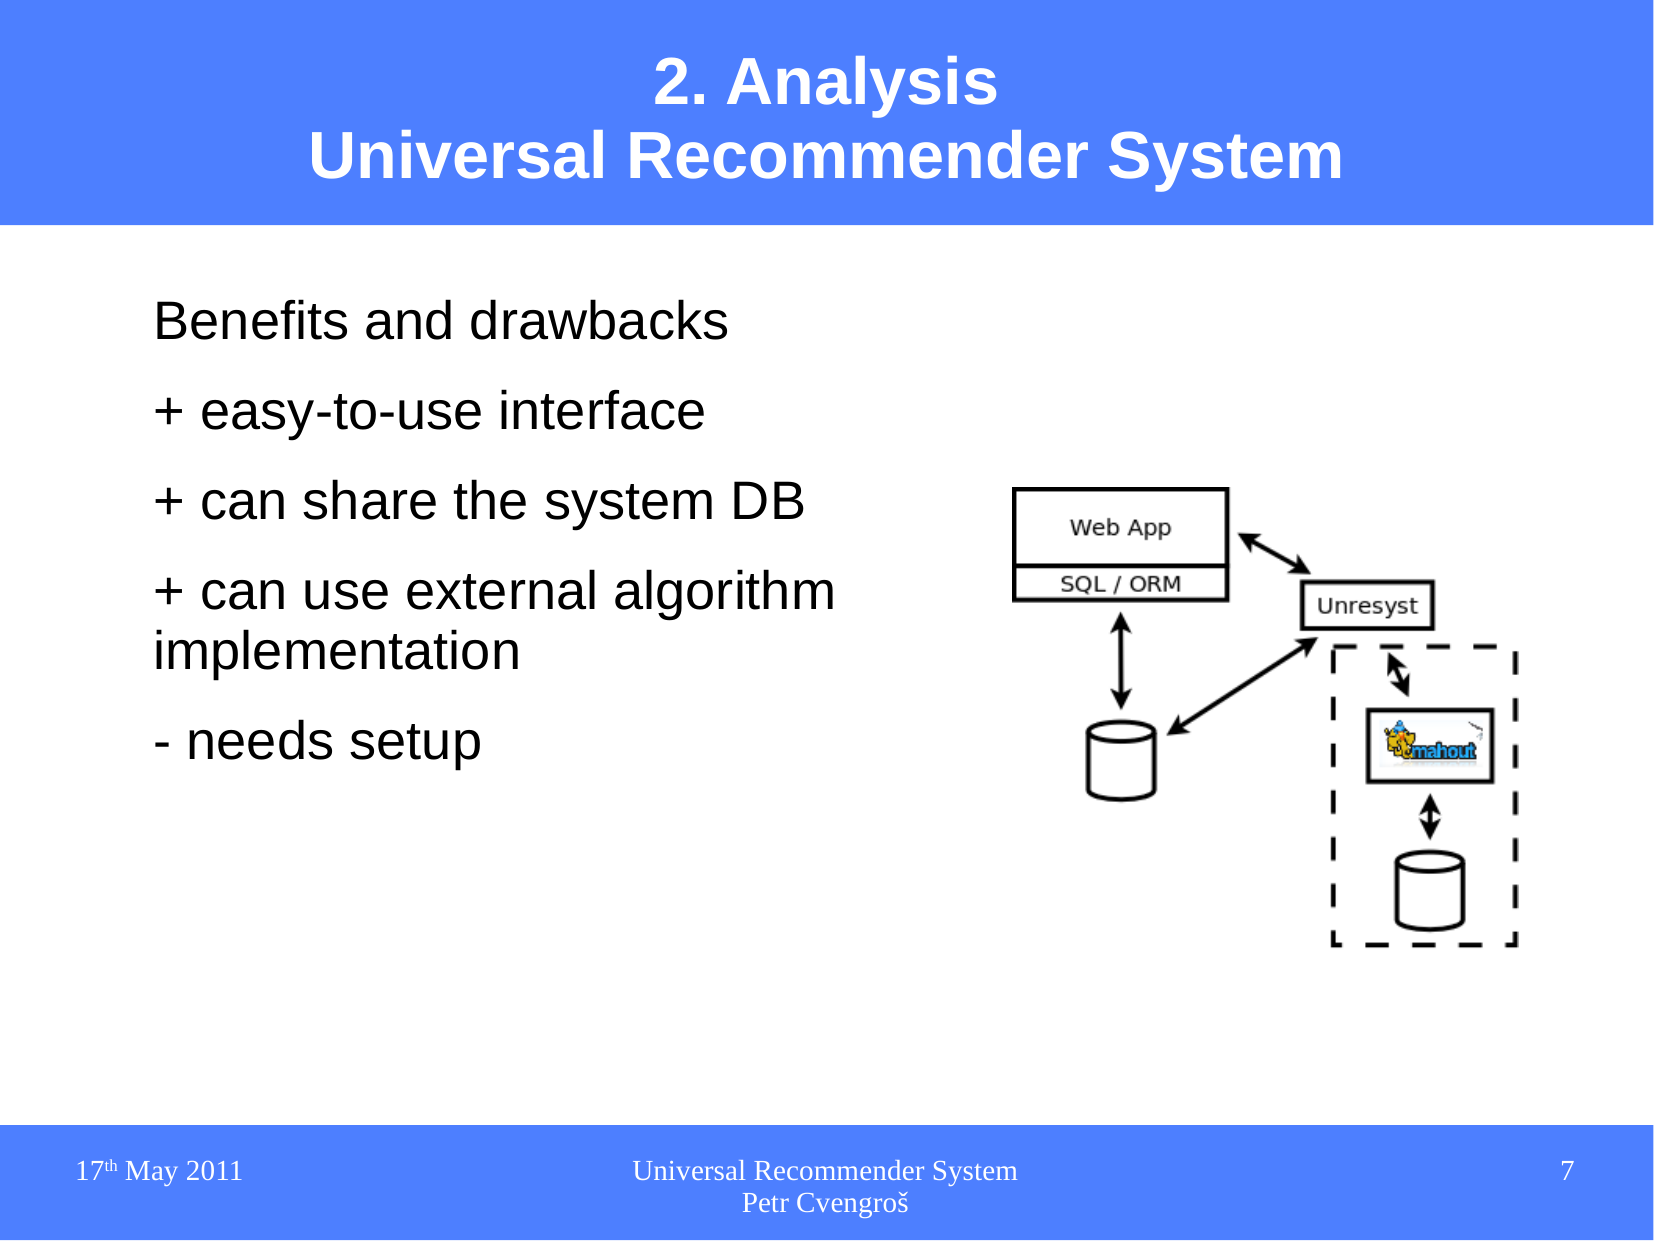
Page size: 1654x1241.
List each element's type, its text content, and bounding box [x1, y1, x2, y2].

list Benefits and drawbacks + easy-to-use interface + can share the system DB + can use external algorithm implementation - needs setup [82, 290, 1571, 1094]
picture [1012, 487, 1519, 957]
title 2. Analysis Universal Recommender System [82, 32, 1571, 205]
